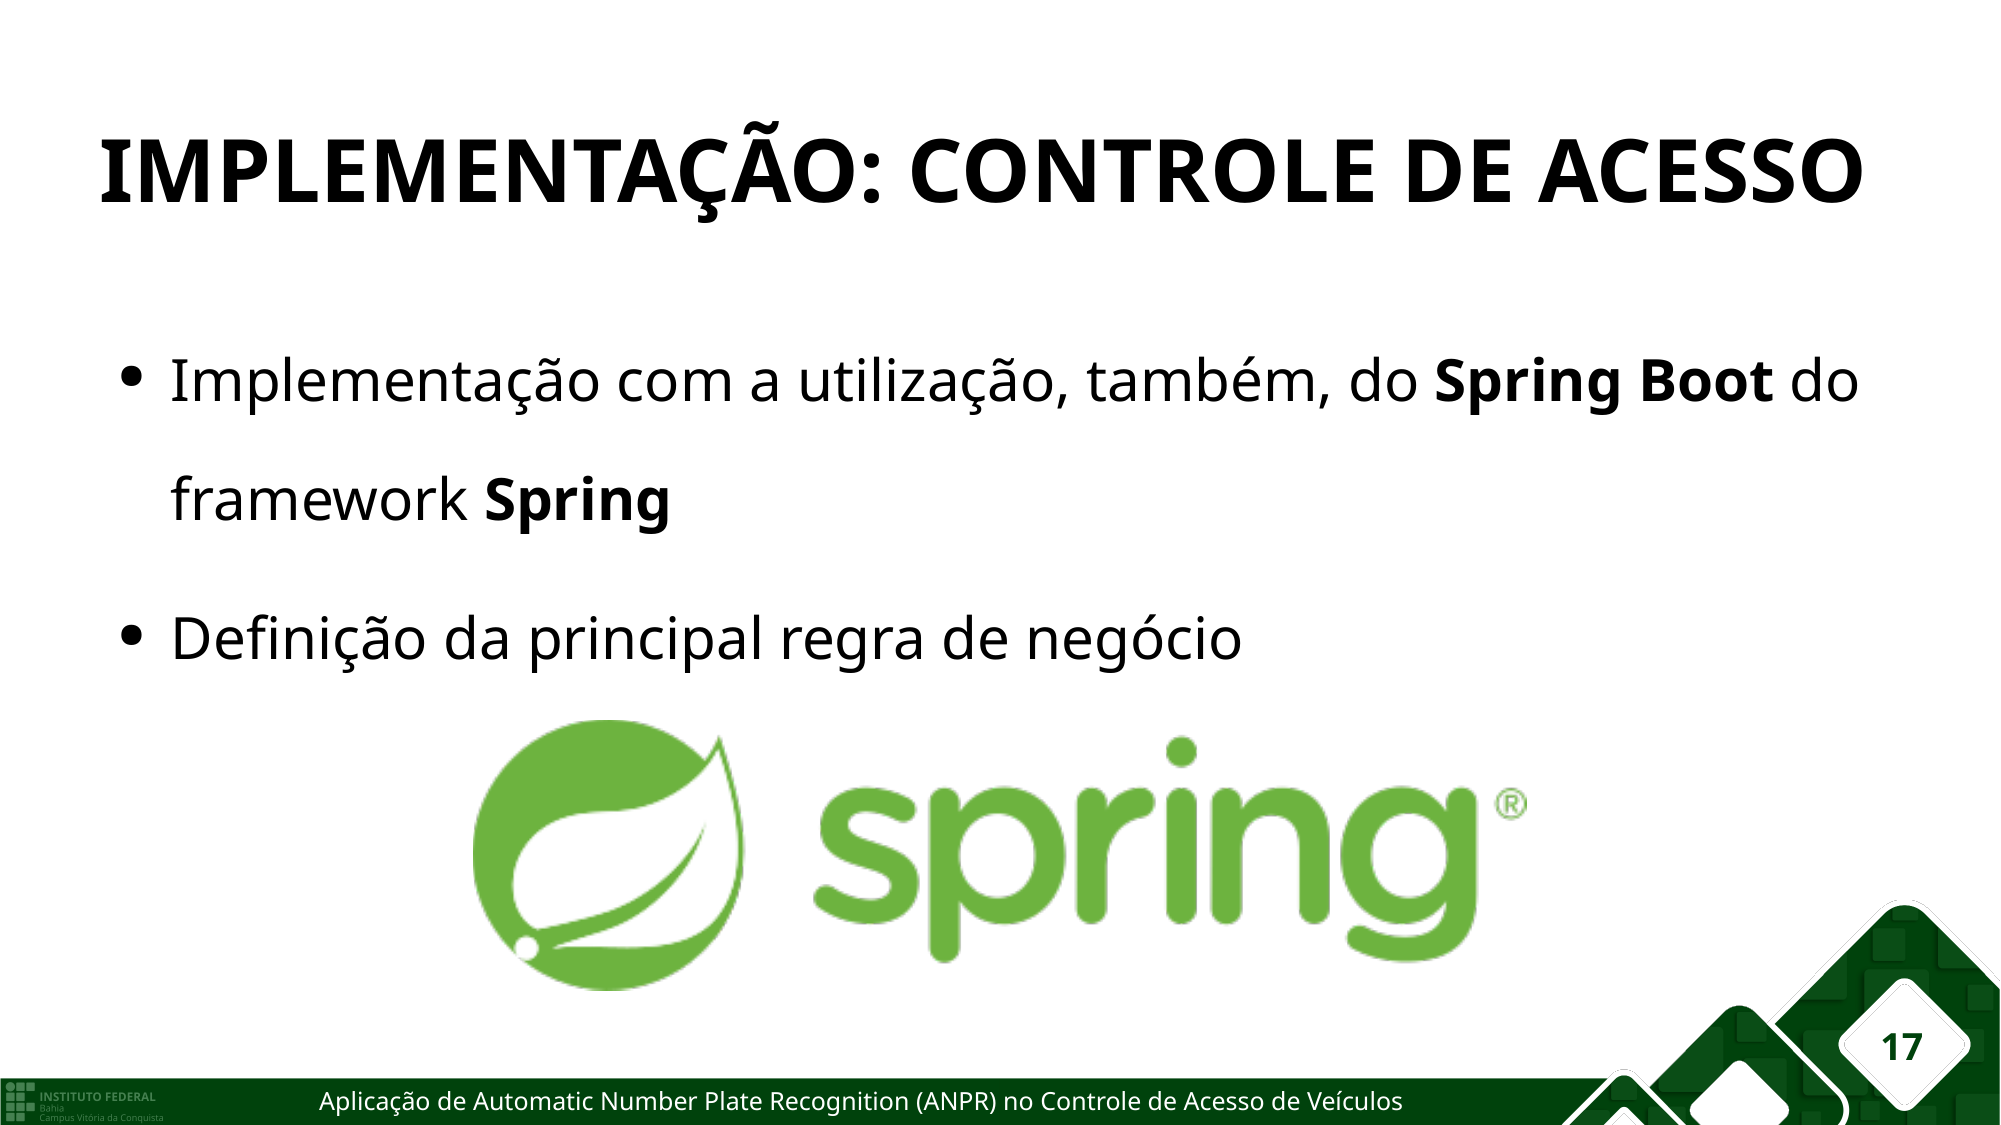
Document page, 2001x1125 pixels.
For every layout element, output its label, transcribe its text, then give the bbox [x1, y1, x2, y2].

picture [0, 900, 2000, 1125]
title IMPLEMENTAÇÃO: CONTROLE DE ACESSO [99, 59, 1900, 277]
list Implementação com a utilização, também, do Spring Boot do framework Spring Definição da principal regra de negócio [99, 299, 1900, 1014]
picture [473, 720, 1527, 991]
